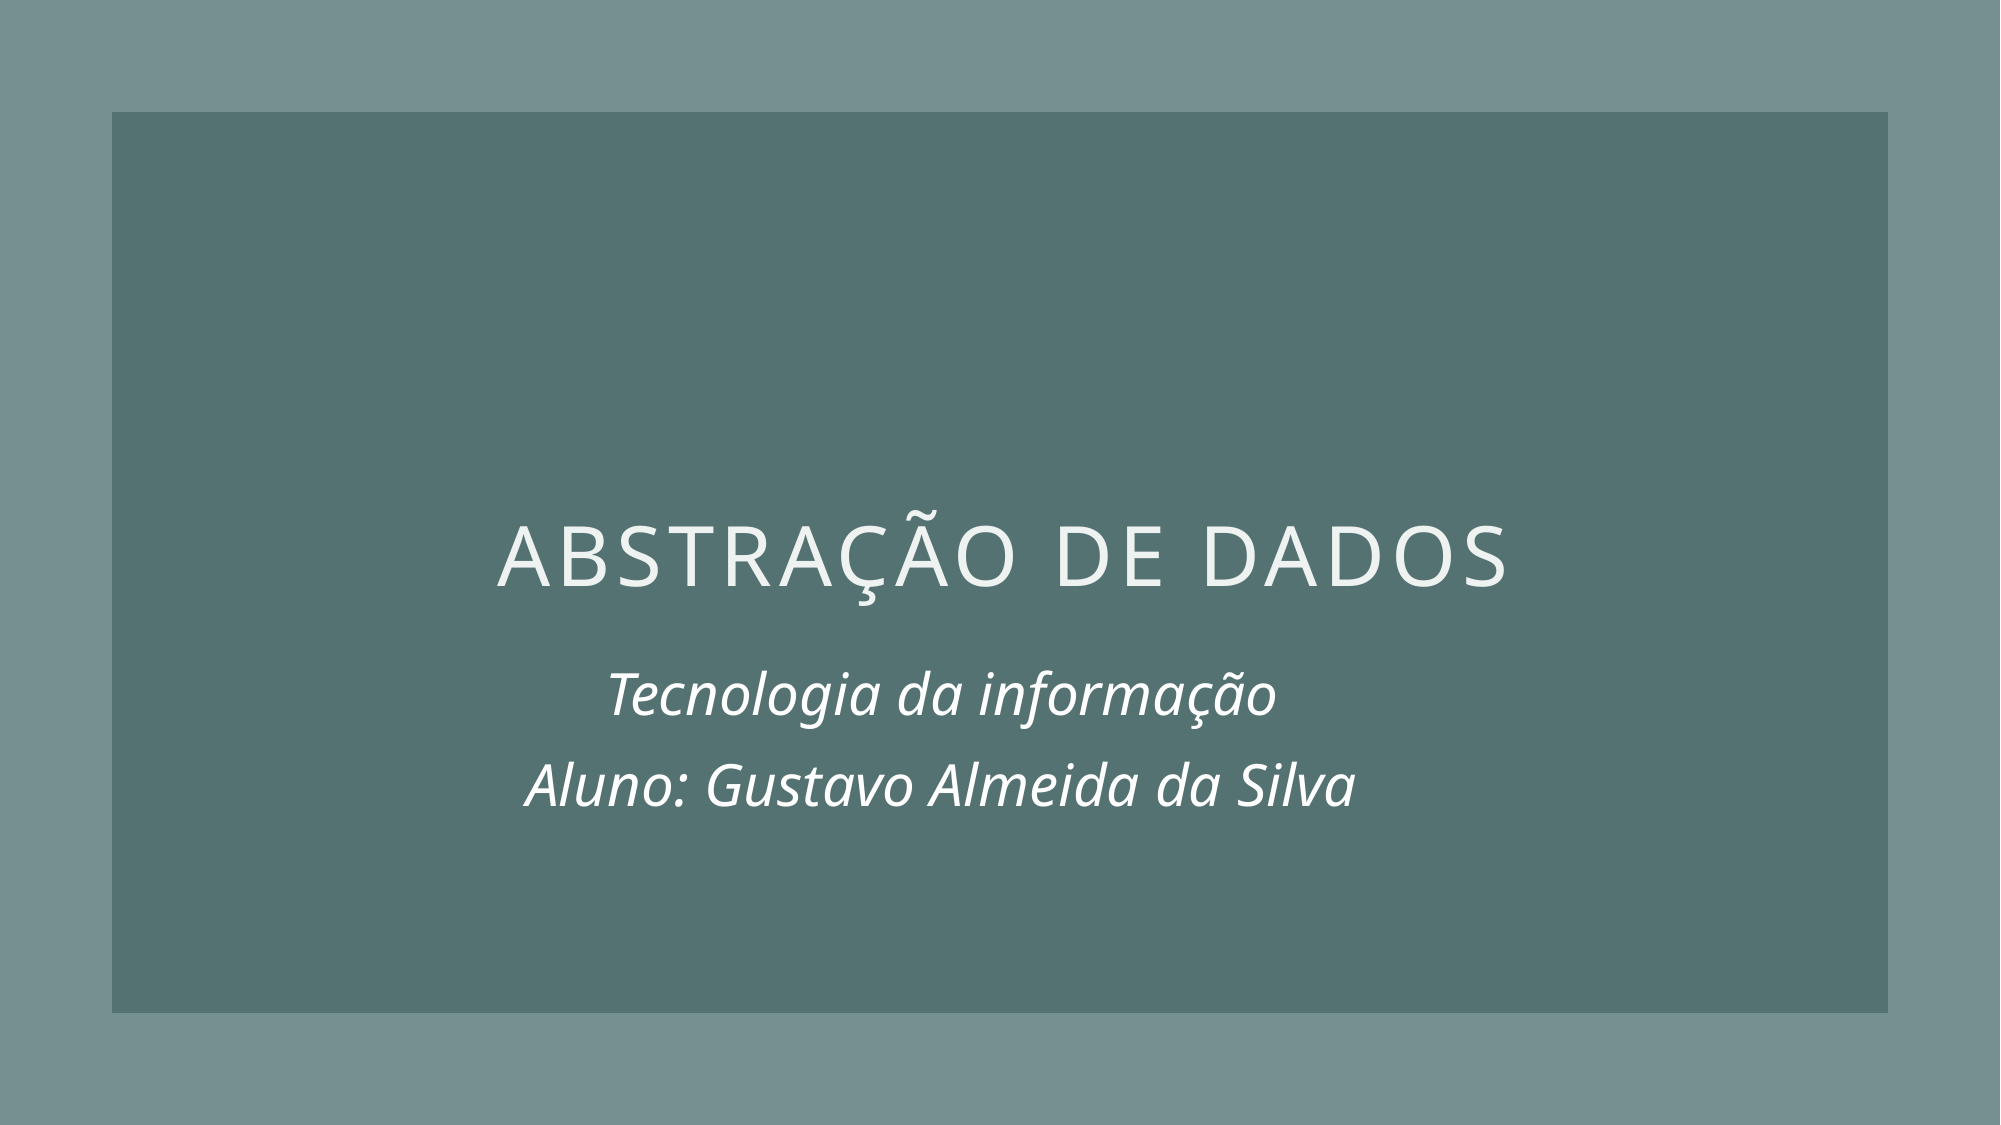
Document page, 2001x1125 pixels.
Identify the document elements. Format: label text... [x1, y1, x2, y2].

title Abstração de dados [337, 224, 1669, 612]
text_box [0, 0, 2000, 1125]
subtitle Tecnologia da informação Aluno: Gustavo Almeida da Silva [337, 650, 1546, 952]
